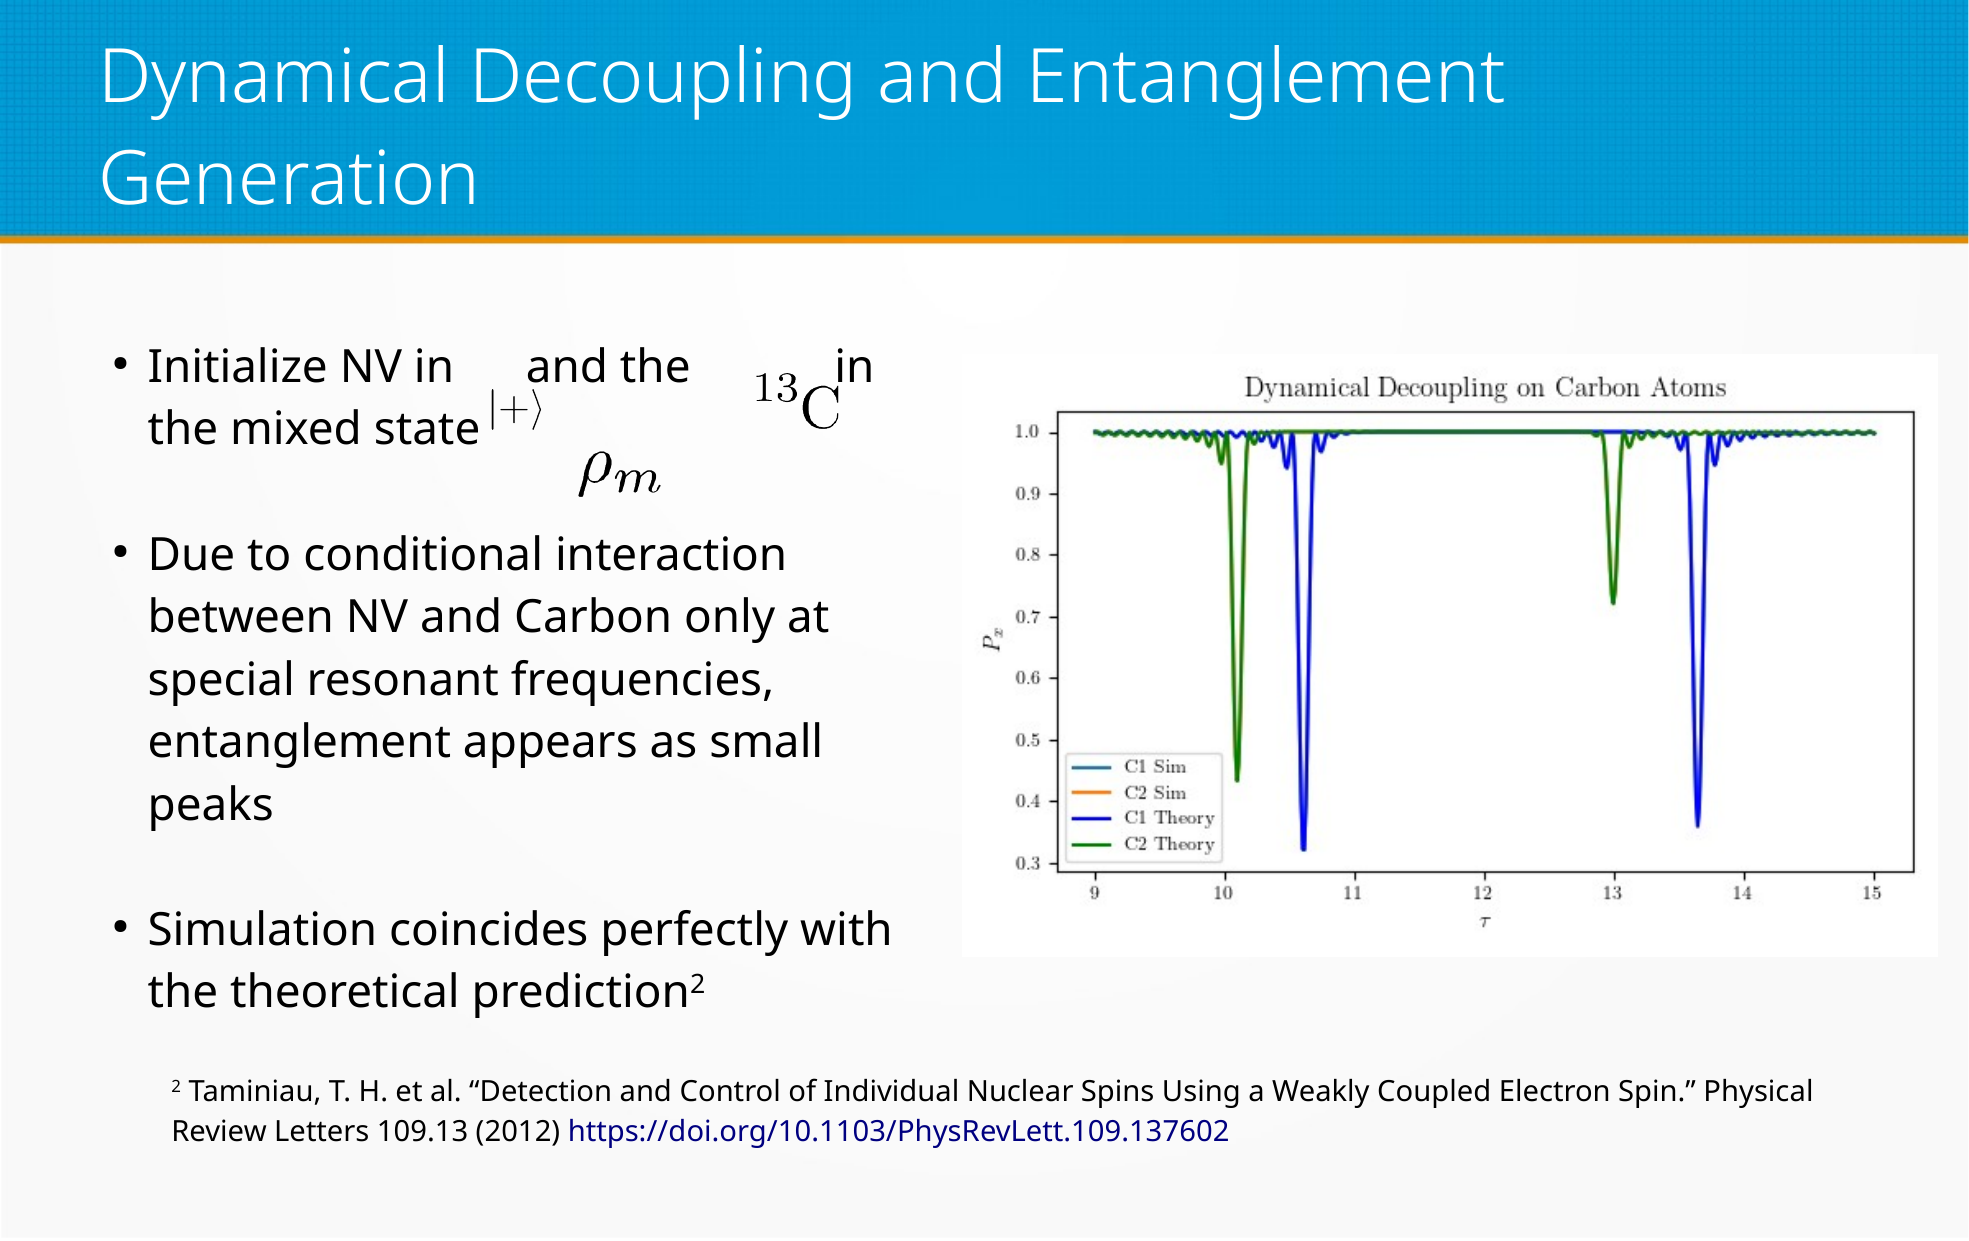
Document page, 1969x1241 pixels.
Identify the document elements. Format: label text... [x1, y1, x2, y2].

picture [0, 233, 1969, 1241]
title Dynamical Decoupling and Entanglement Generation [98, 19, 1870, 227]
text_box Initialize NV in and the in the mixed state Due to conditional interaction between NV and Carbon only at special resonant frequencies, entanglement appears as small peaks Simulation coincides perfectly with the theoretical prediction2 [106, 377, 957, 978]
text_box 2 Taminiau, T. H. et al. “Detection and Control of Individual Nuclear Spins Using a Weakly Coupled Electron Spin.” Physical Review Letters 109.13 (2012) https://doi.org/10.1103/PhysRevLett.109.137602 [165, 1069, 1855, 1151]
